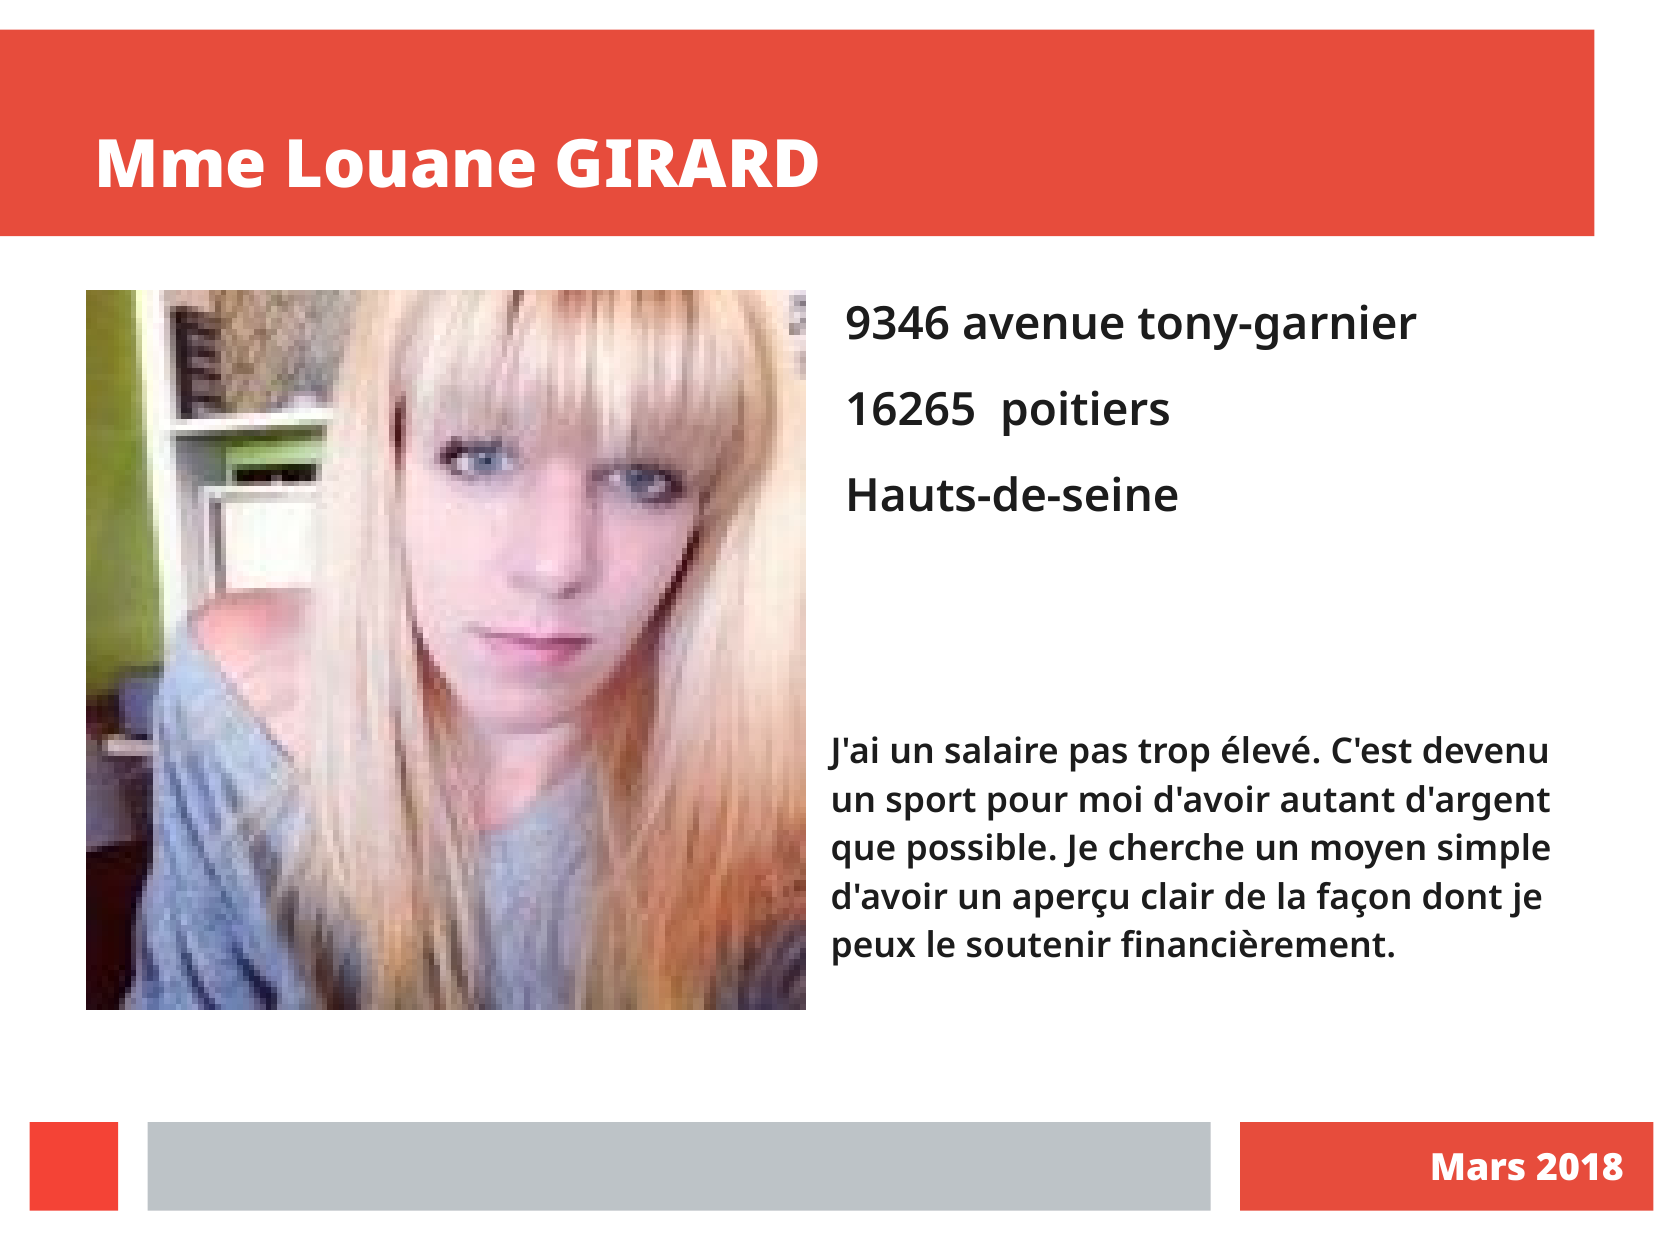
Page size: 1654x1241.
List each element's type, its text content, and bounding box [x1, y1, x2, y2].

picture [86, 290, 806, 1010]
title Mme Louane GIRARD [59, 59, 1595, 207]
list J'ai un salaire pas trop élevé. C'est devenu un sport pour moi d'avoir autant d'argent que possible. Je cherche un moyen simple d'avoir un aperçu clair de la façon dont je peux le soutenir financièrement. [830, 725, 1566, 1092]
list 9346 avenue tony-garnier 16265 poitiers Hauts-de-seine [845, 290, 1572, 634]
